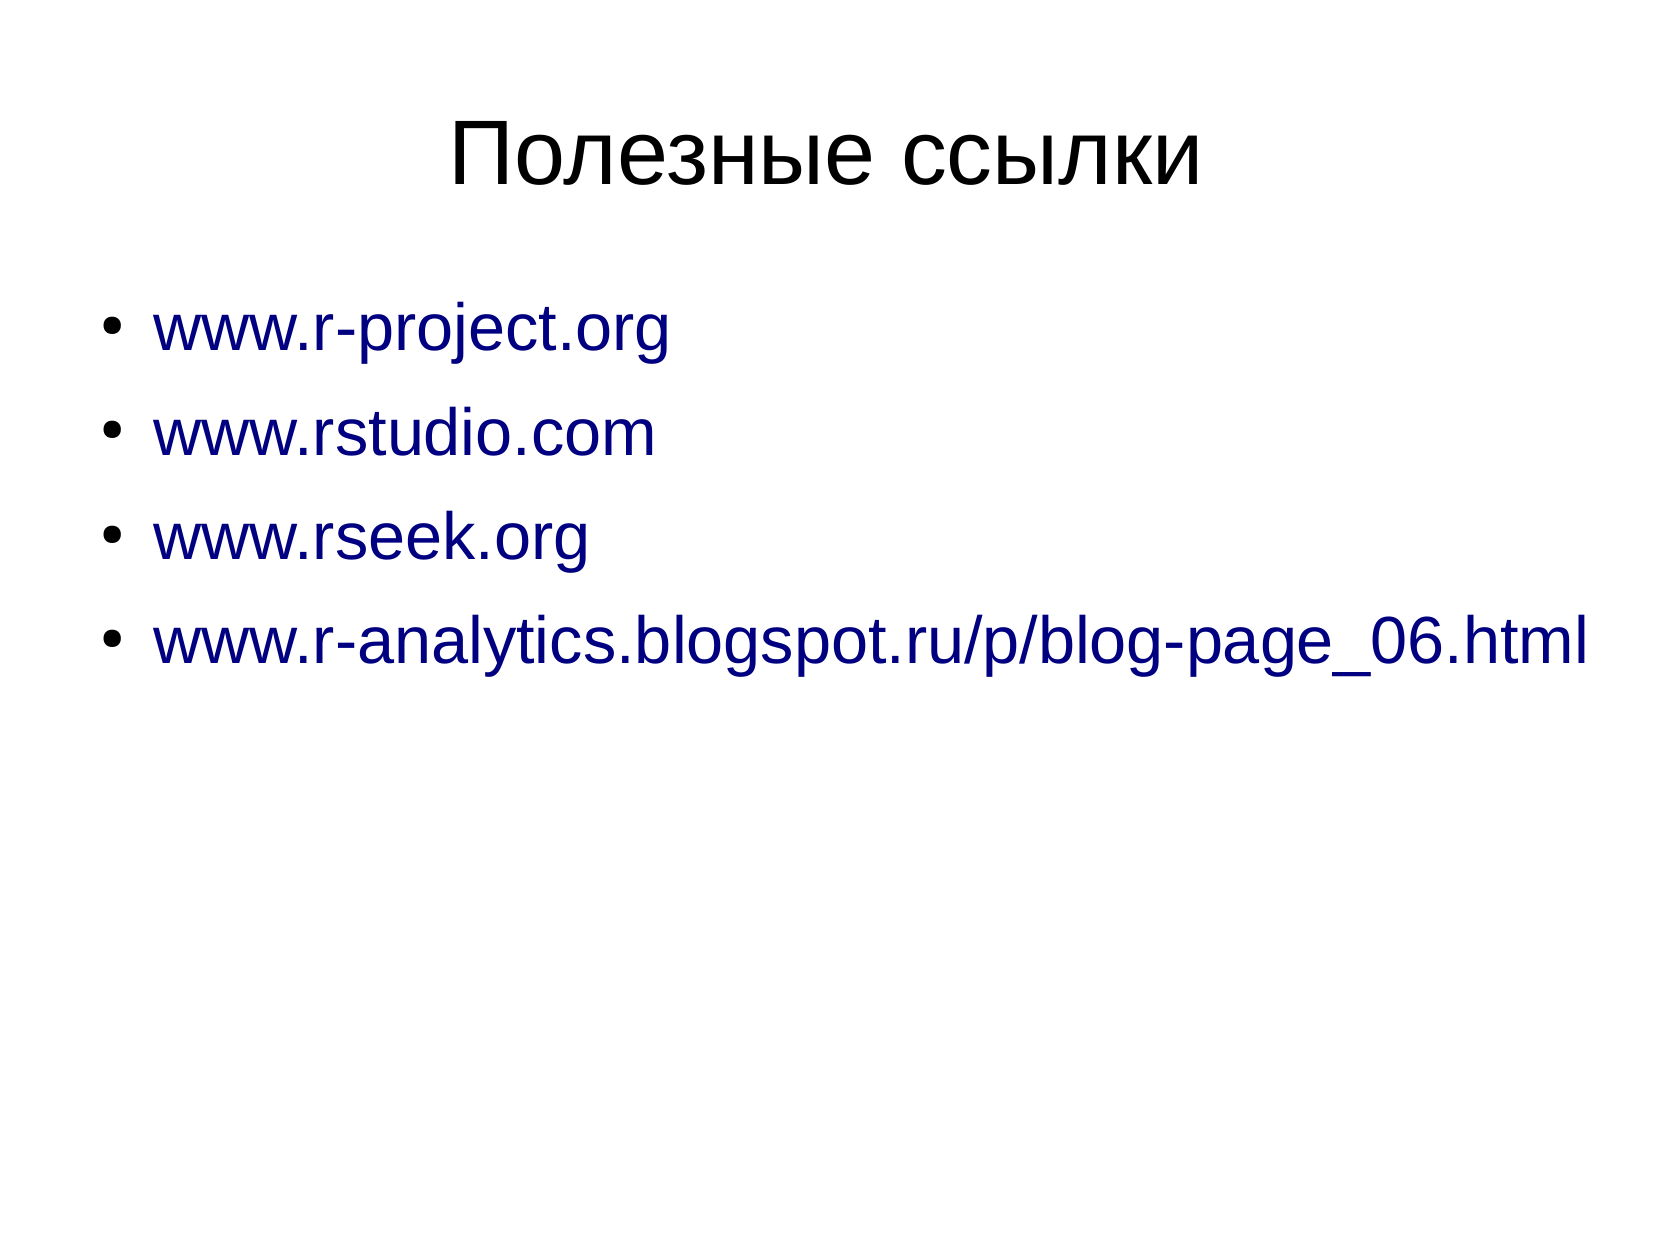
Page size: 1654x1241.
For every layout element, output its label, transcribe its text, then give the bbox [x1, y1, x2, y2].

list www.r-project.org www.rstudio.com www.rseek.org www.r-analytics.blogspot.ru/p/blog-page_06.html [82, 290, 1619, 1010]
title Полезные ссылки [82, 49, 1571, 257]
